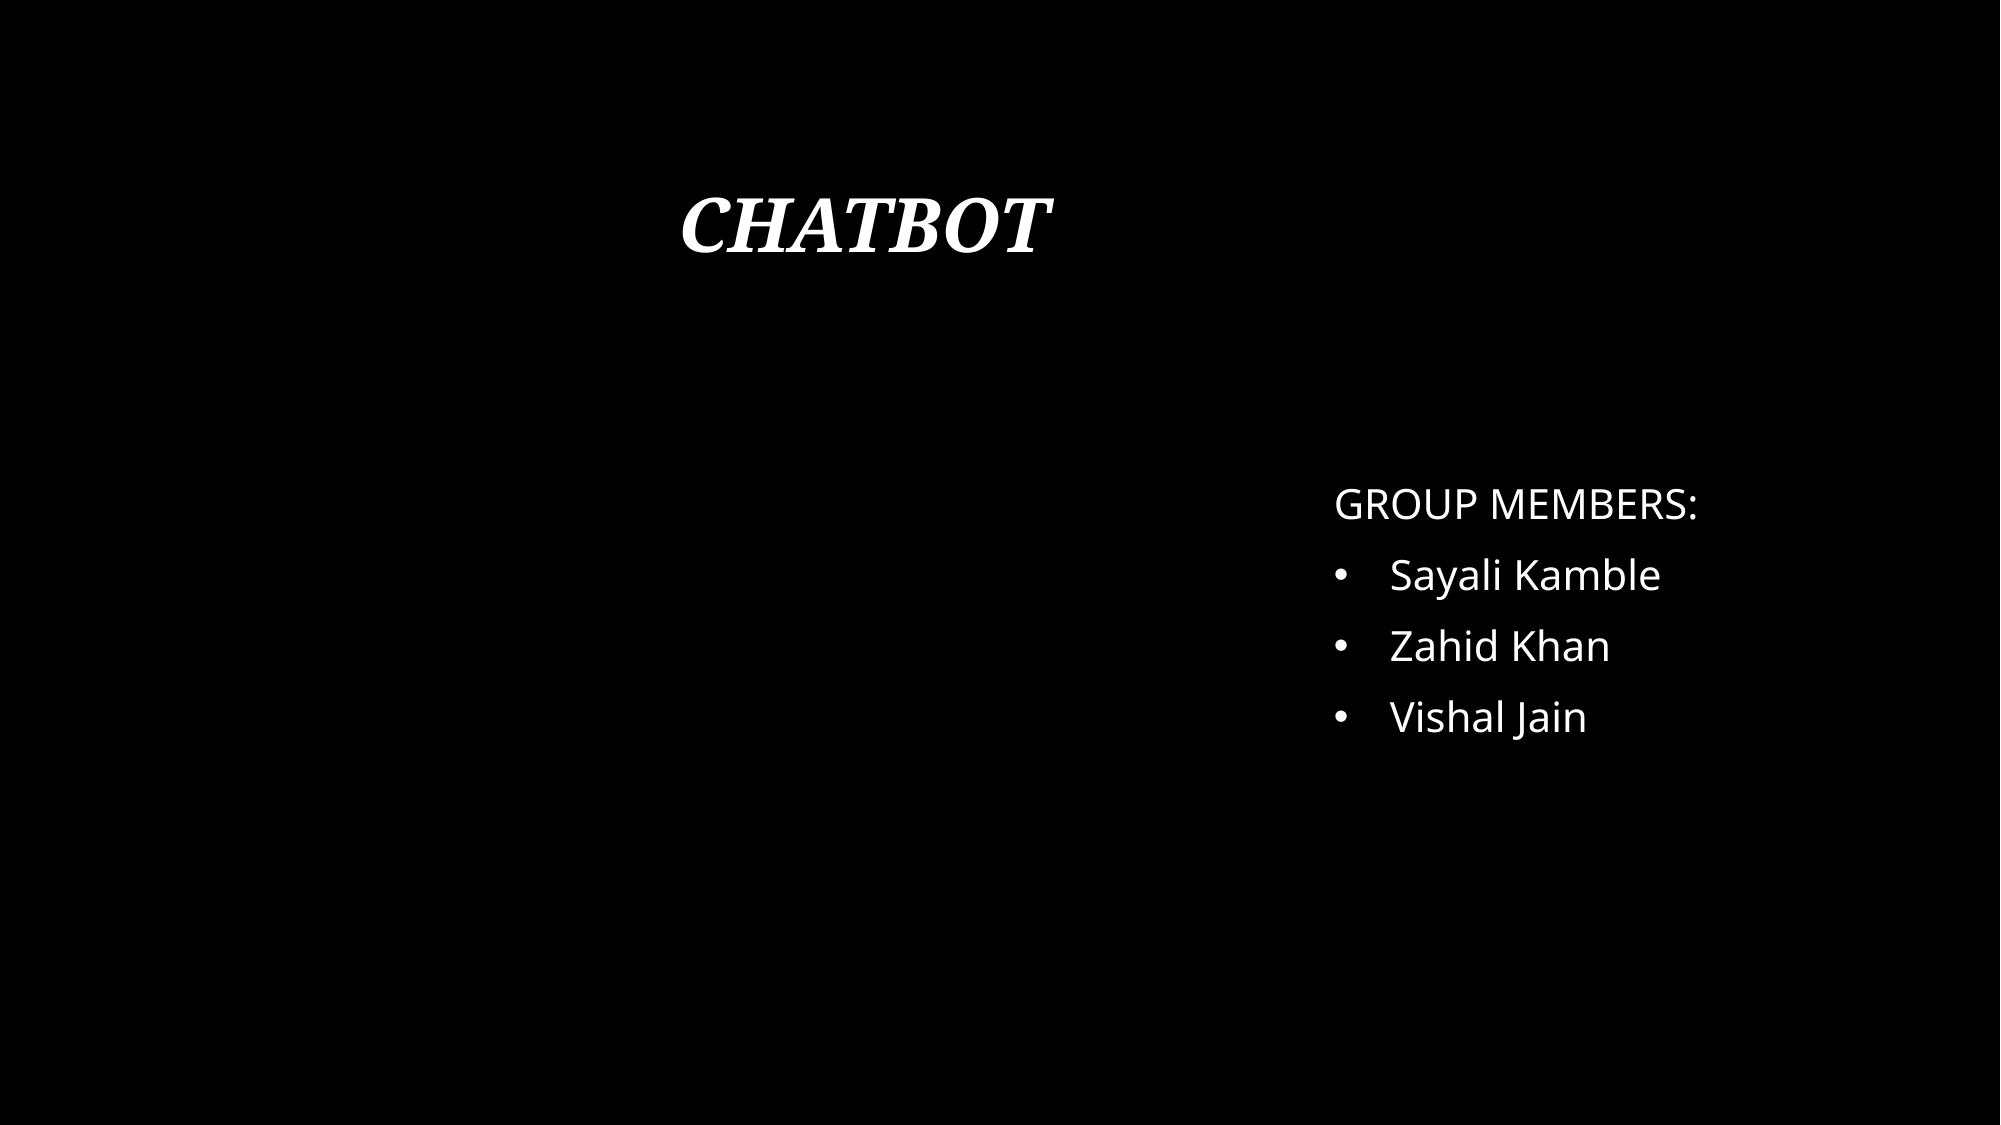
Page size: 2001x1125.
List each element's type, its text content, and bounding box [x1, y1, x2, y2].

subtitle GROUP MEMBERS: Sayali Kamble Zahid Khan Vishal Jain [1318, 470, 1948, 731]
title chatbot [243, 207, 1699, 276]
